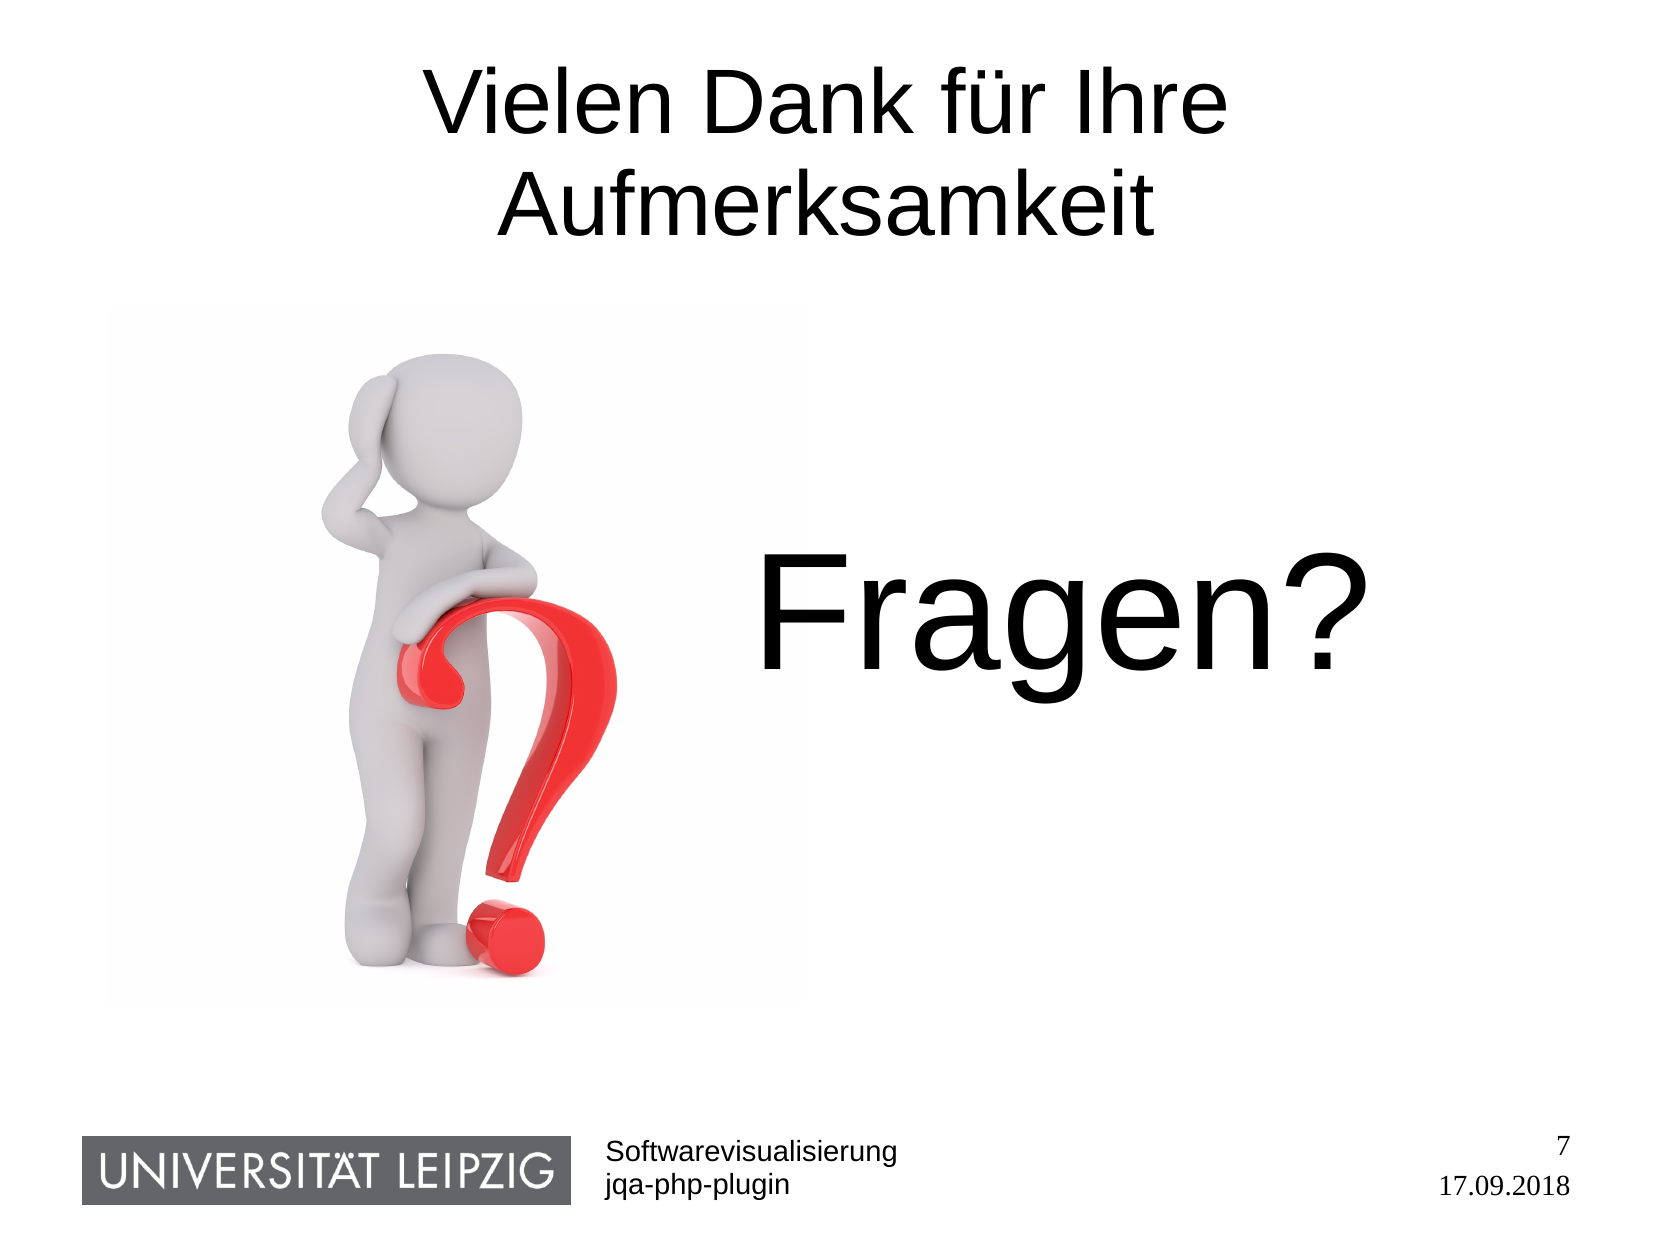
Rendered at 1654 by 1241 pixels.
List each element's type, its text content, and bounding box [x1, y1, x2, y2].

title Vielen Dank für Ihre Aufmerksamkeit [82, 49, 1571, 257]
picture [82, 1136, 571, 1205]
text_box Fragen? [736, 510, 1388, 713]
picture [106, 307, 804, 1004]
